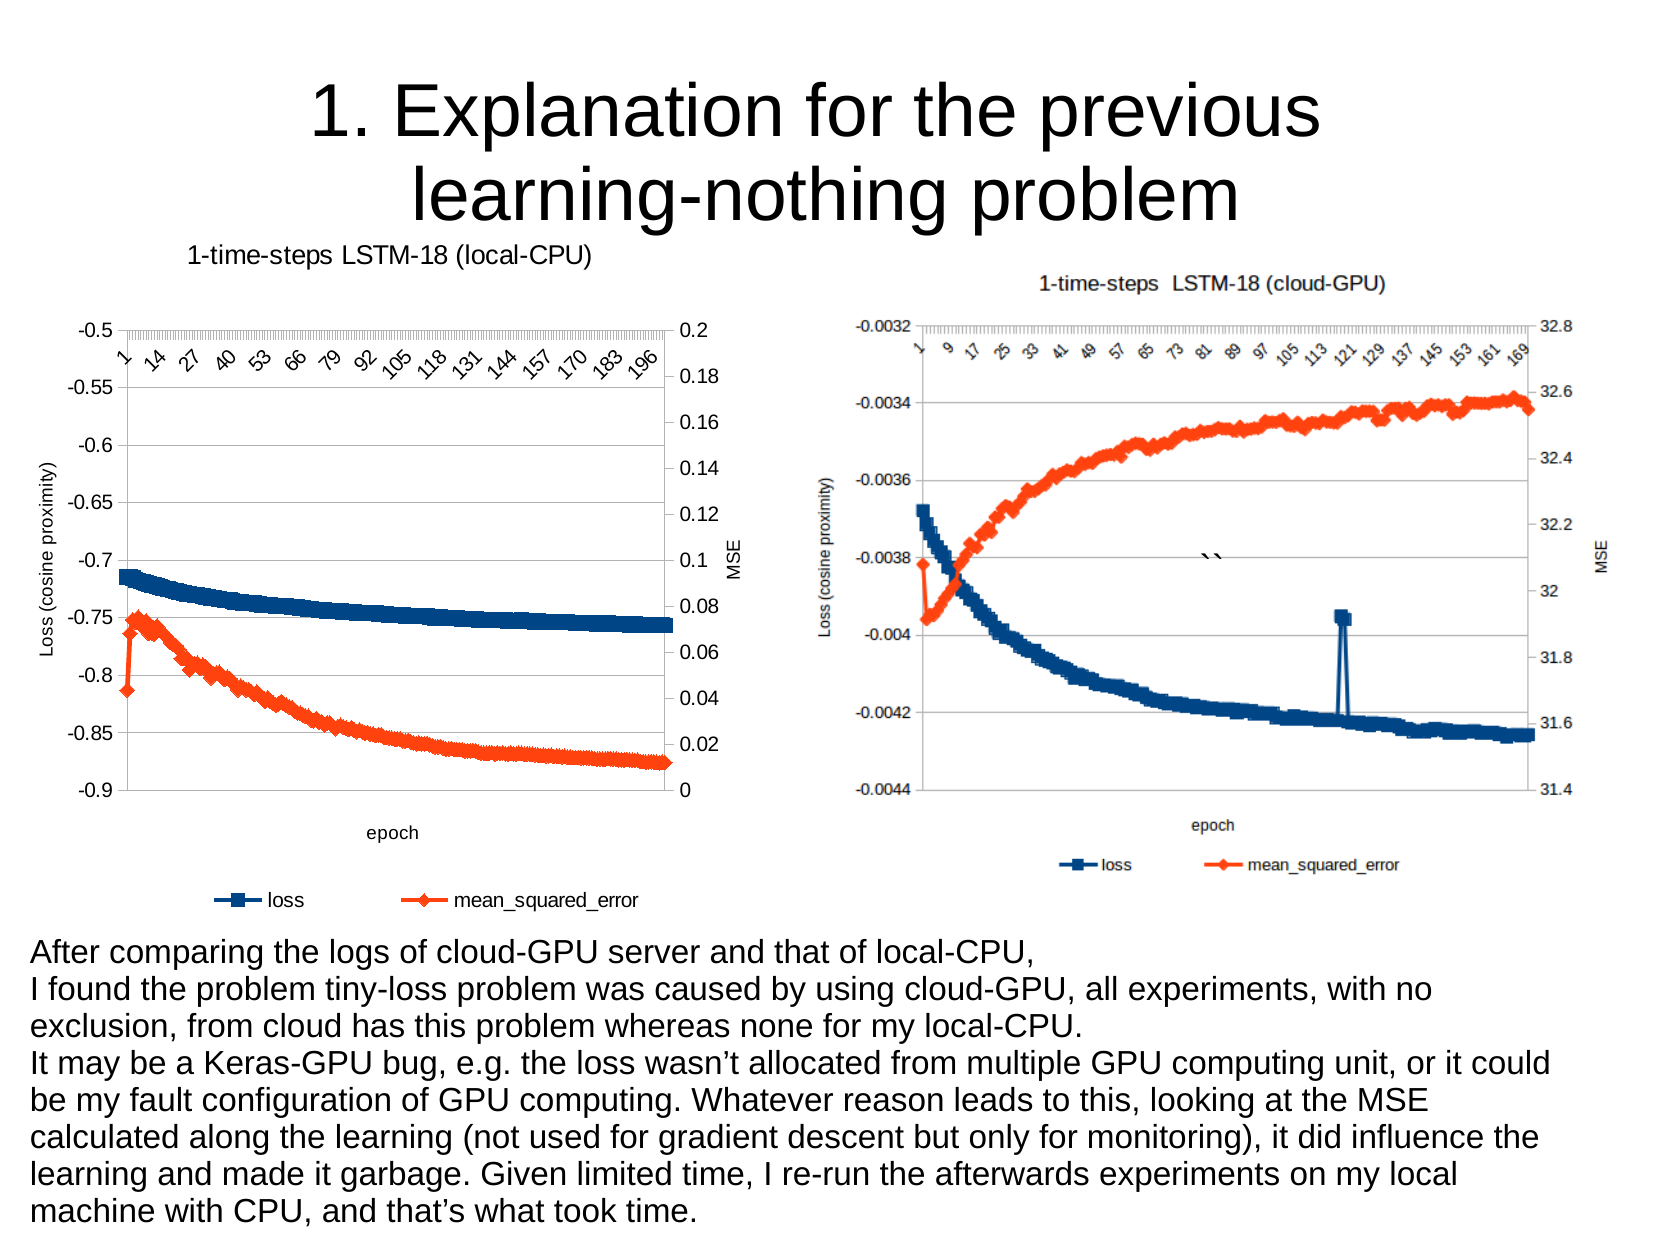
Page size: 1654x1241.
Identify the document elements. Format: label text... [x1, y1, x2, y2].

chart [30, 210, 751, 925]
text_box After comparing the logs of cloud-GPU server and that of local-CPU, I found the problem tiny-loss problem was caused by using cloud-GPU, all experiments, with no exclusion, from cloud has this problem whereas none for my local-CPU. It may be a Keras-GPU bug, e.g. the loss wasn’t allocated from multiple GPU computing unit, or it could be my fault configuration of GPU computing. Whatever reason leads to this, looking at the MSE calculated along the learning (not used for gradient descent but only for monitoring), it did influence the learning and made it garbage. Given limited time, I re-run the afterwards experiments on my local machine with CPU, and that’s what took time. [15, 925, 1591, 1237]
title 1. Explanation for the previous learning-nothing problem [82, 49, 1571, 257]
picture [803, 246, 1621, 891]
